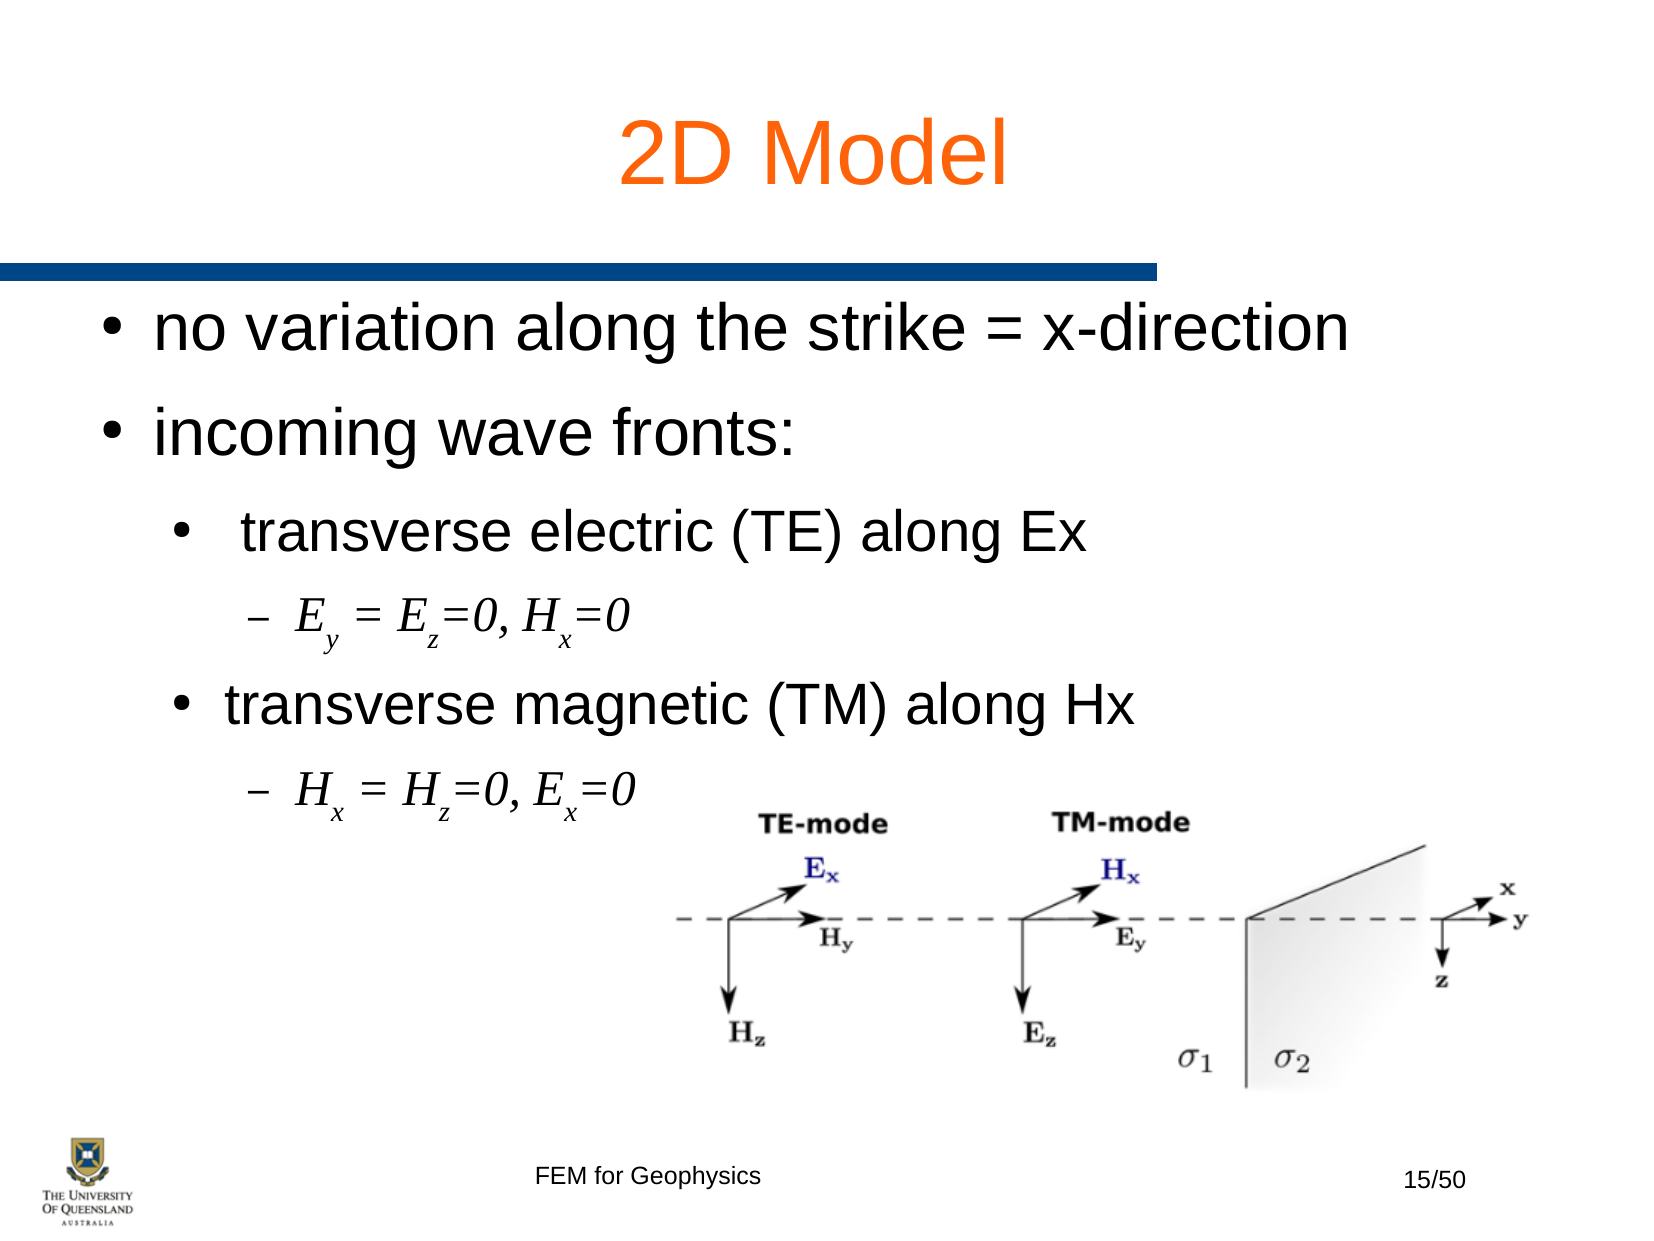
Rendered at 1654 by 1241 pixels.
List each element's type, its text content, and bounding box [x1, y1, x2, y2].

picture [35, 1133, 142, 1235]
title 2D Model [82, 49, 1571, 257]
picture [646, 803, 1576, 1123]
list no variation along the strike = x-direction incoming wave fronts: transverse electric (TE) along Ex Ey = Ez=0, Hx=0 transverse magnetic (TM) along Hx Hx = Hz=0, Ex=0 [82, 290, 1571, 1010]
